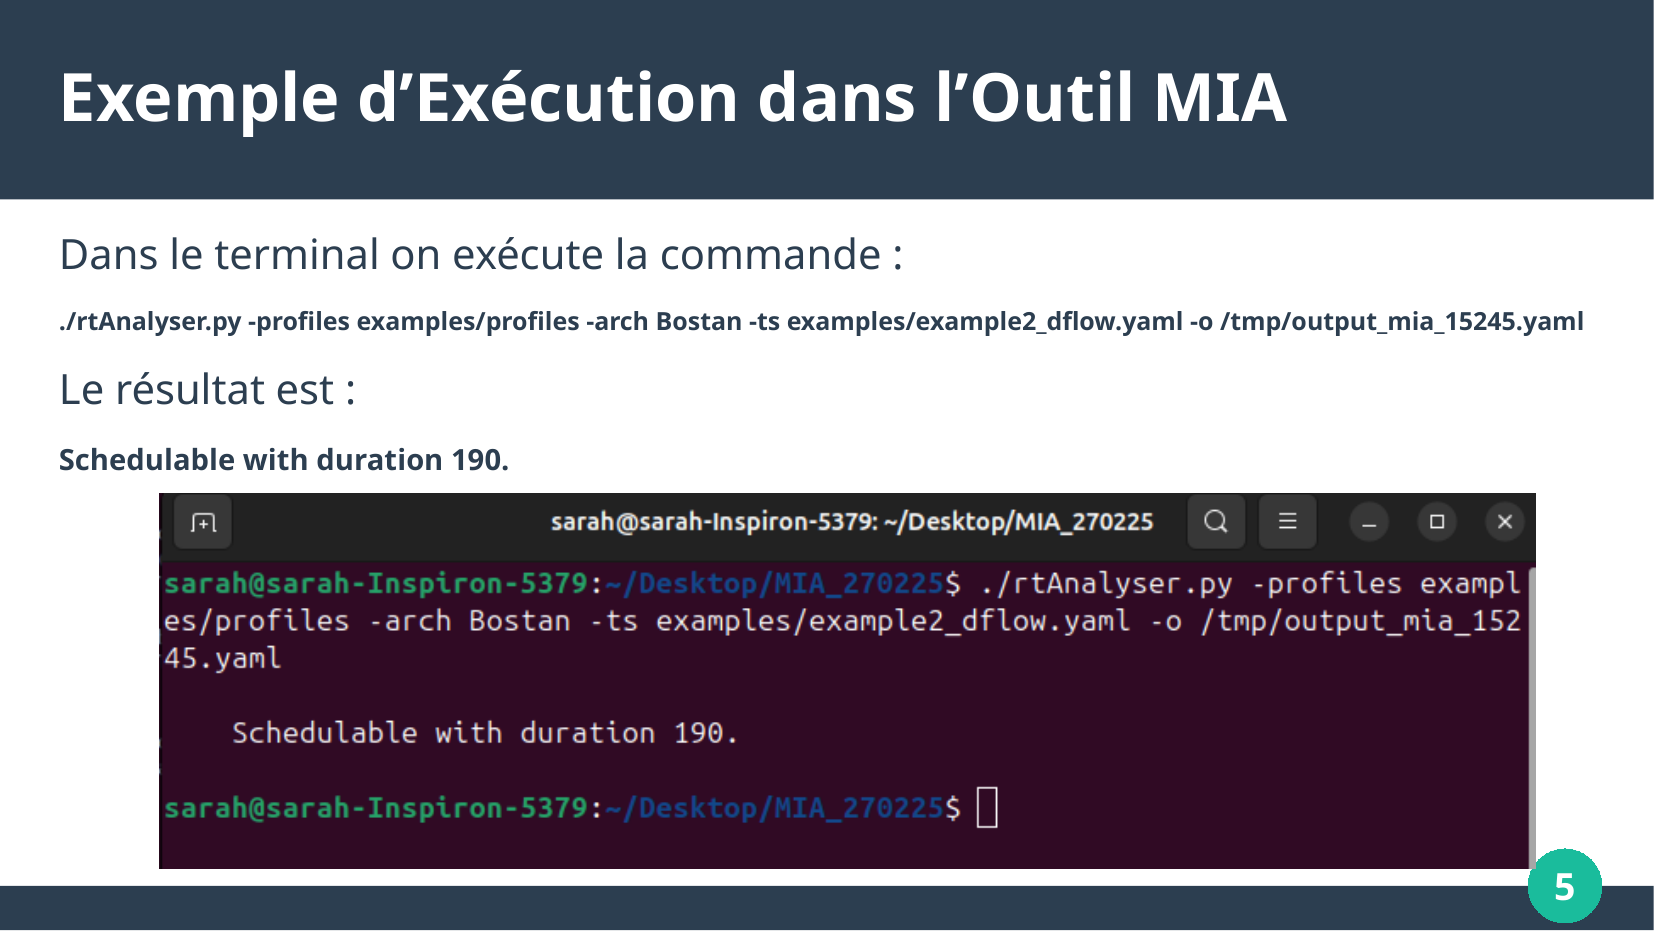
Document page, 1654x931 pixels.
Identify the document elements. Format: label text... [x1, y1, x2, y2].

list Dans le terminal on exécute la commande : ./rtAnalyser.py -profiles examples/profiles -arch Bostan -ts examples/example2_dflow.yaml -o /tmp/output_mia_15245.yaml Le résultat est : Schedulable with duration 190. [59, 225, 1595, 858]
picture [159, 493, 1536, 869]
title Exemple d’Exécution dans l’Outil MIA [59, 37, 1595, 155]
